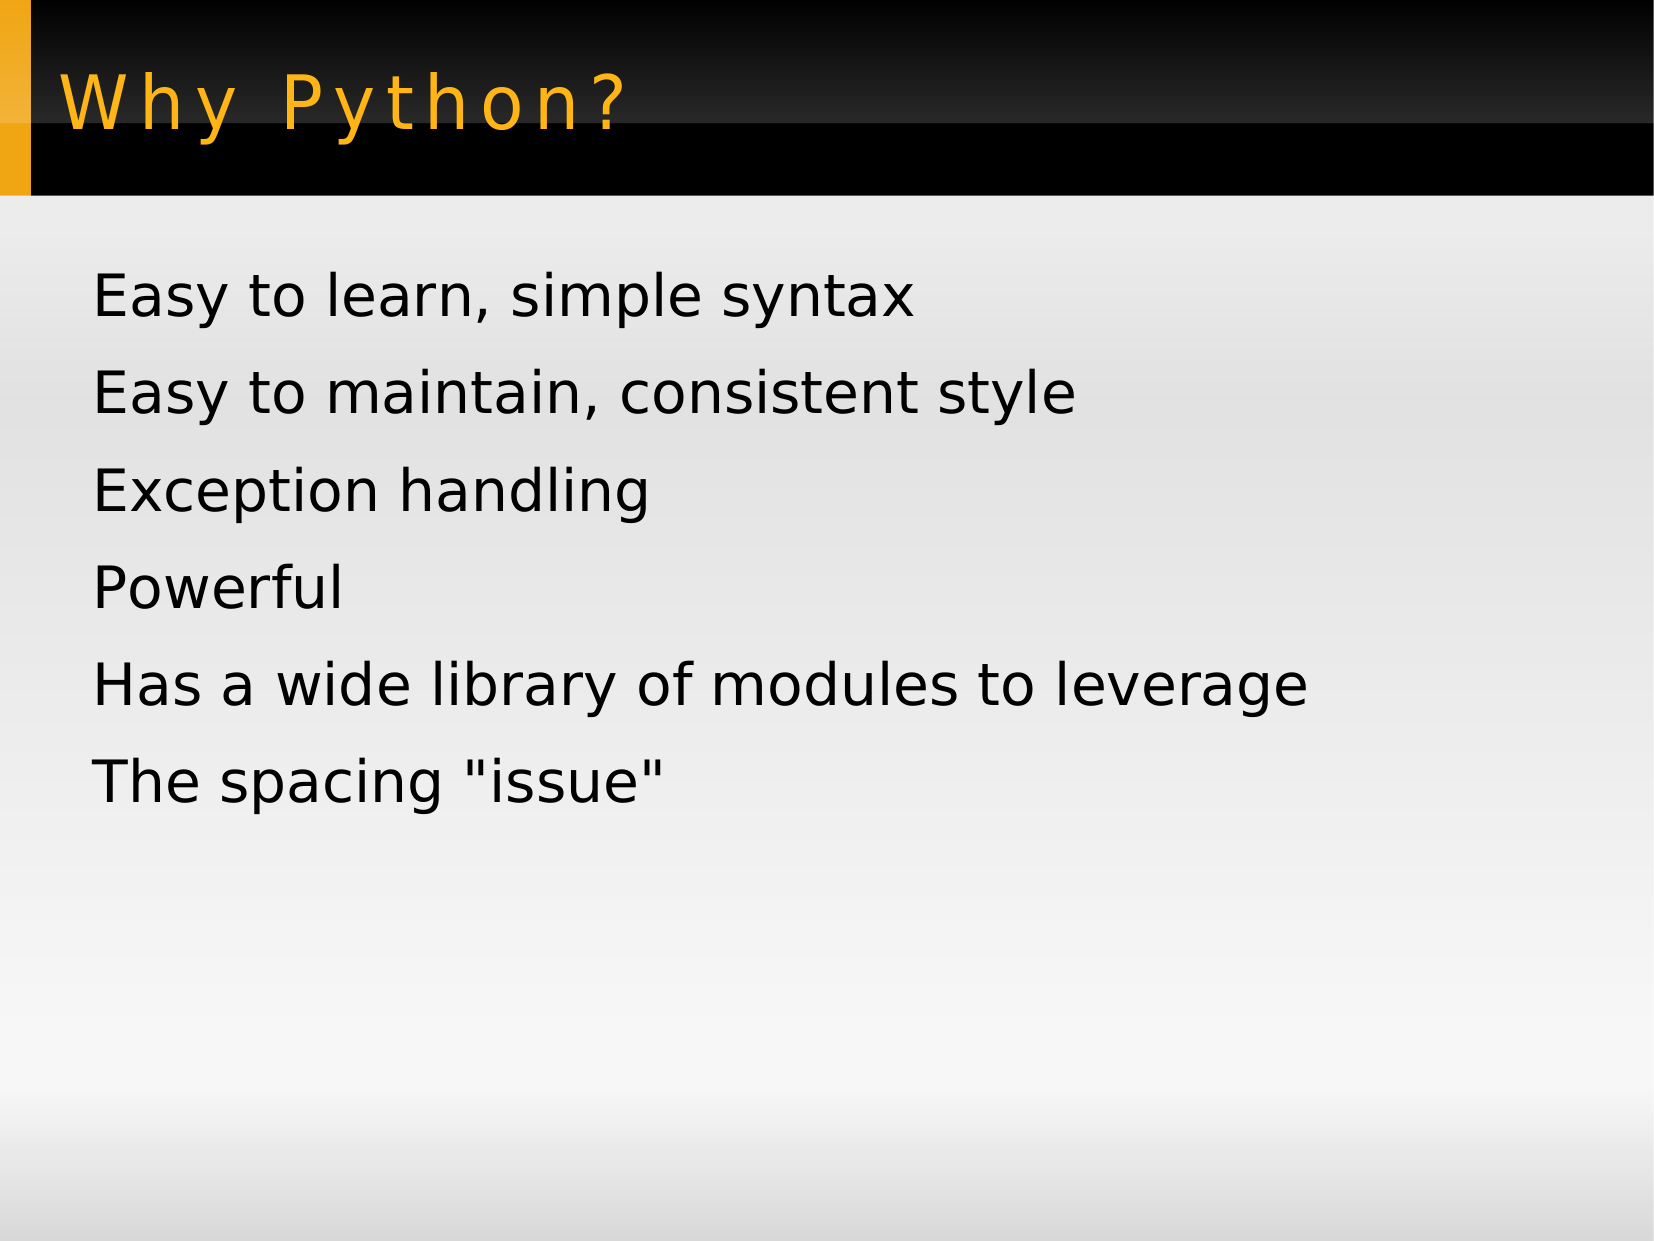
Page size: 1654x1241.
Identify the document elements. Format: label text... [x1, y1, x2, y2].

list Easy to learn, simple syntax Easy to maintain, consistent style Exception handling Powerful Has a wide library of modules to leverage The spacing "issue" [75, 262, 1564, 1082]
title Why Python? [59, 29, 1270, 178]
picture [0, 0, 1654, 1241]
